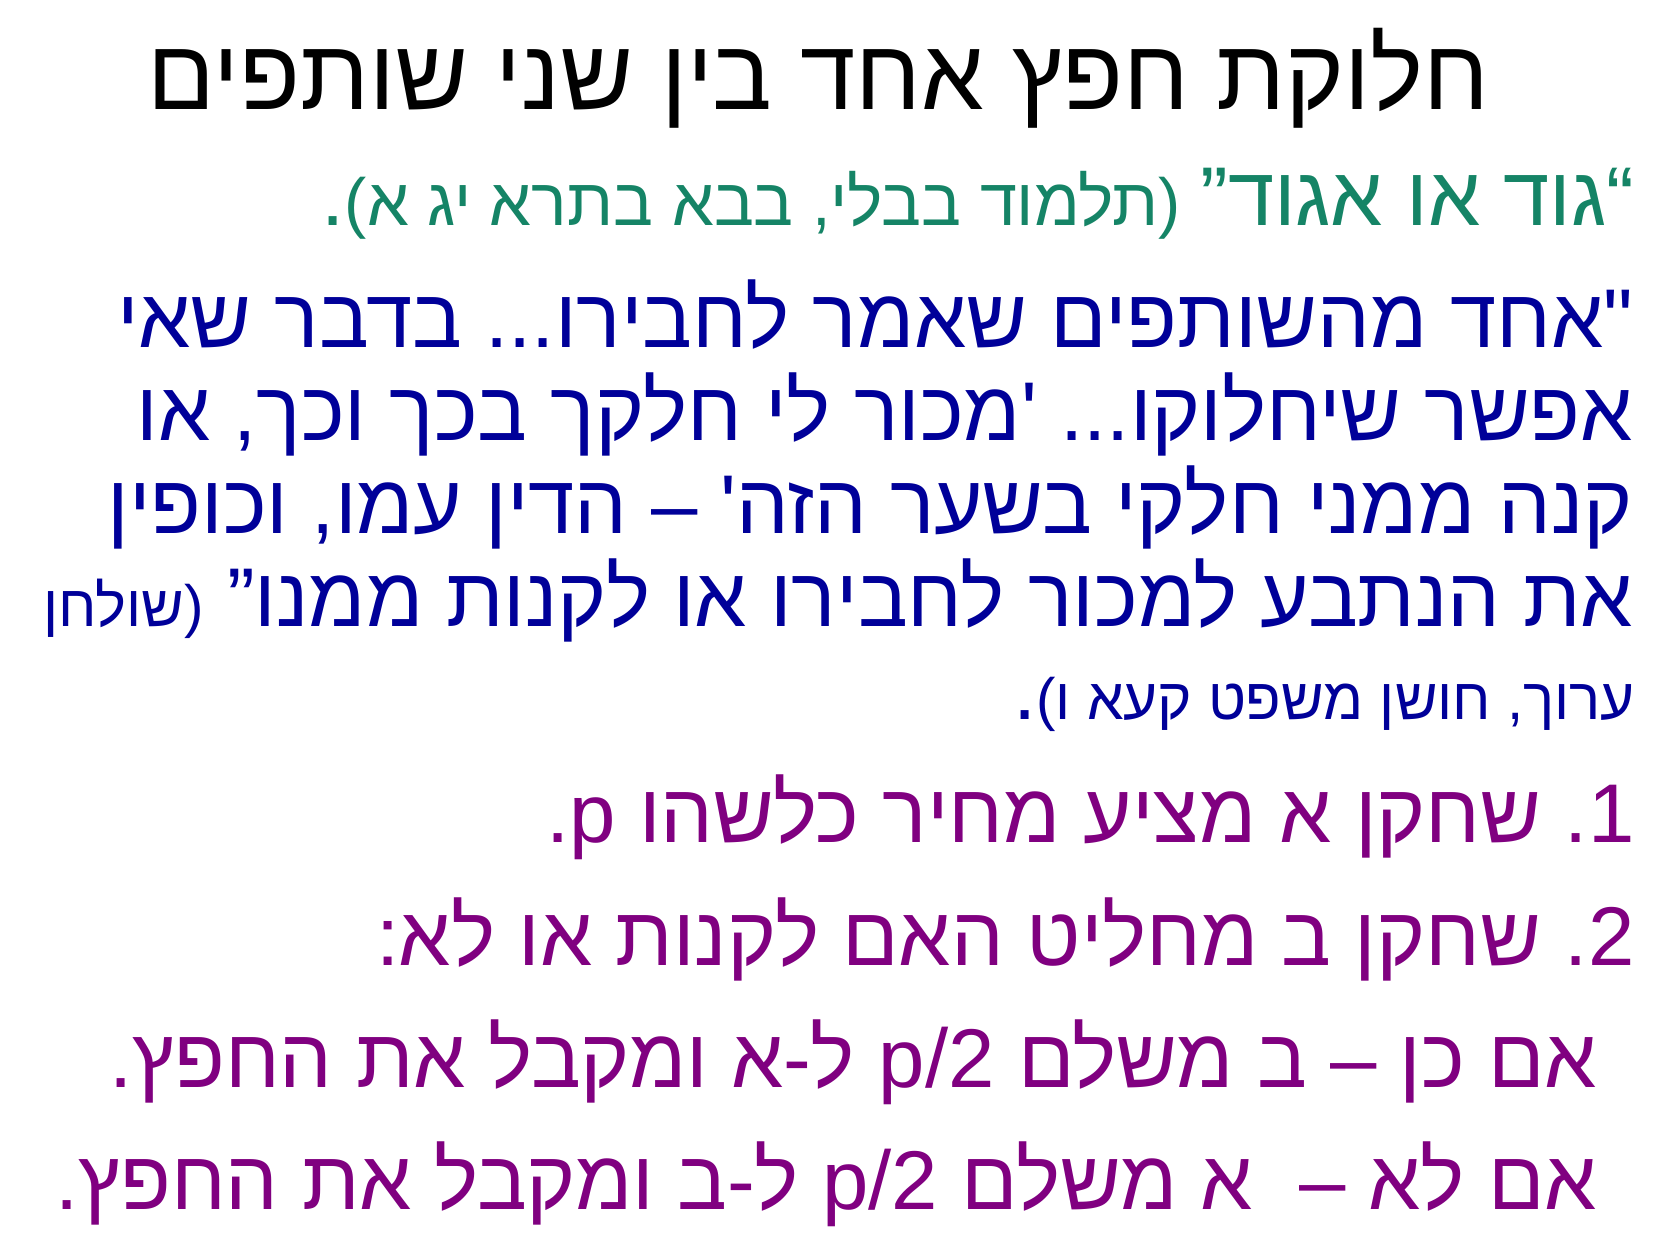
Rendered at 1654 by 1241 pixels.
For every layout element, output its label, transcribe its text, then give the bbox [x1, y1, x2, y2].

title חלוקת חפץ אחד בין שני שותפים [0, 0, 1654, 151]
list “גוד או אגוד” (תלמוד בבלי, בבא בתרא יג א). "אחד מהשותפים שאמר לחבירו... בדבר שאי אפשר שיחלוקו... 'מכור לי חלקך בכך וכך, או קנה ממני חלקי בשער הזה' – הדין עמו, וכופין את הנתבע למכור לחבירו או לקנות ממנו” (שולחן ערוך, חושן משפט קעא ו). 1. שחקן א מציע מחיר כלשהו p. 2. שחקן ב מחליט האם לקנות או לא: אם כן – ב משלם p/2 ל-א ומקבל את החפץ. אם לא – א משלם p/2 ל-ב ומקבל את החפץ. [15, 150, 1636, 1195]
